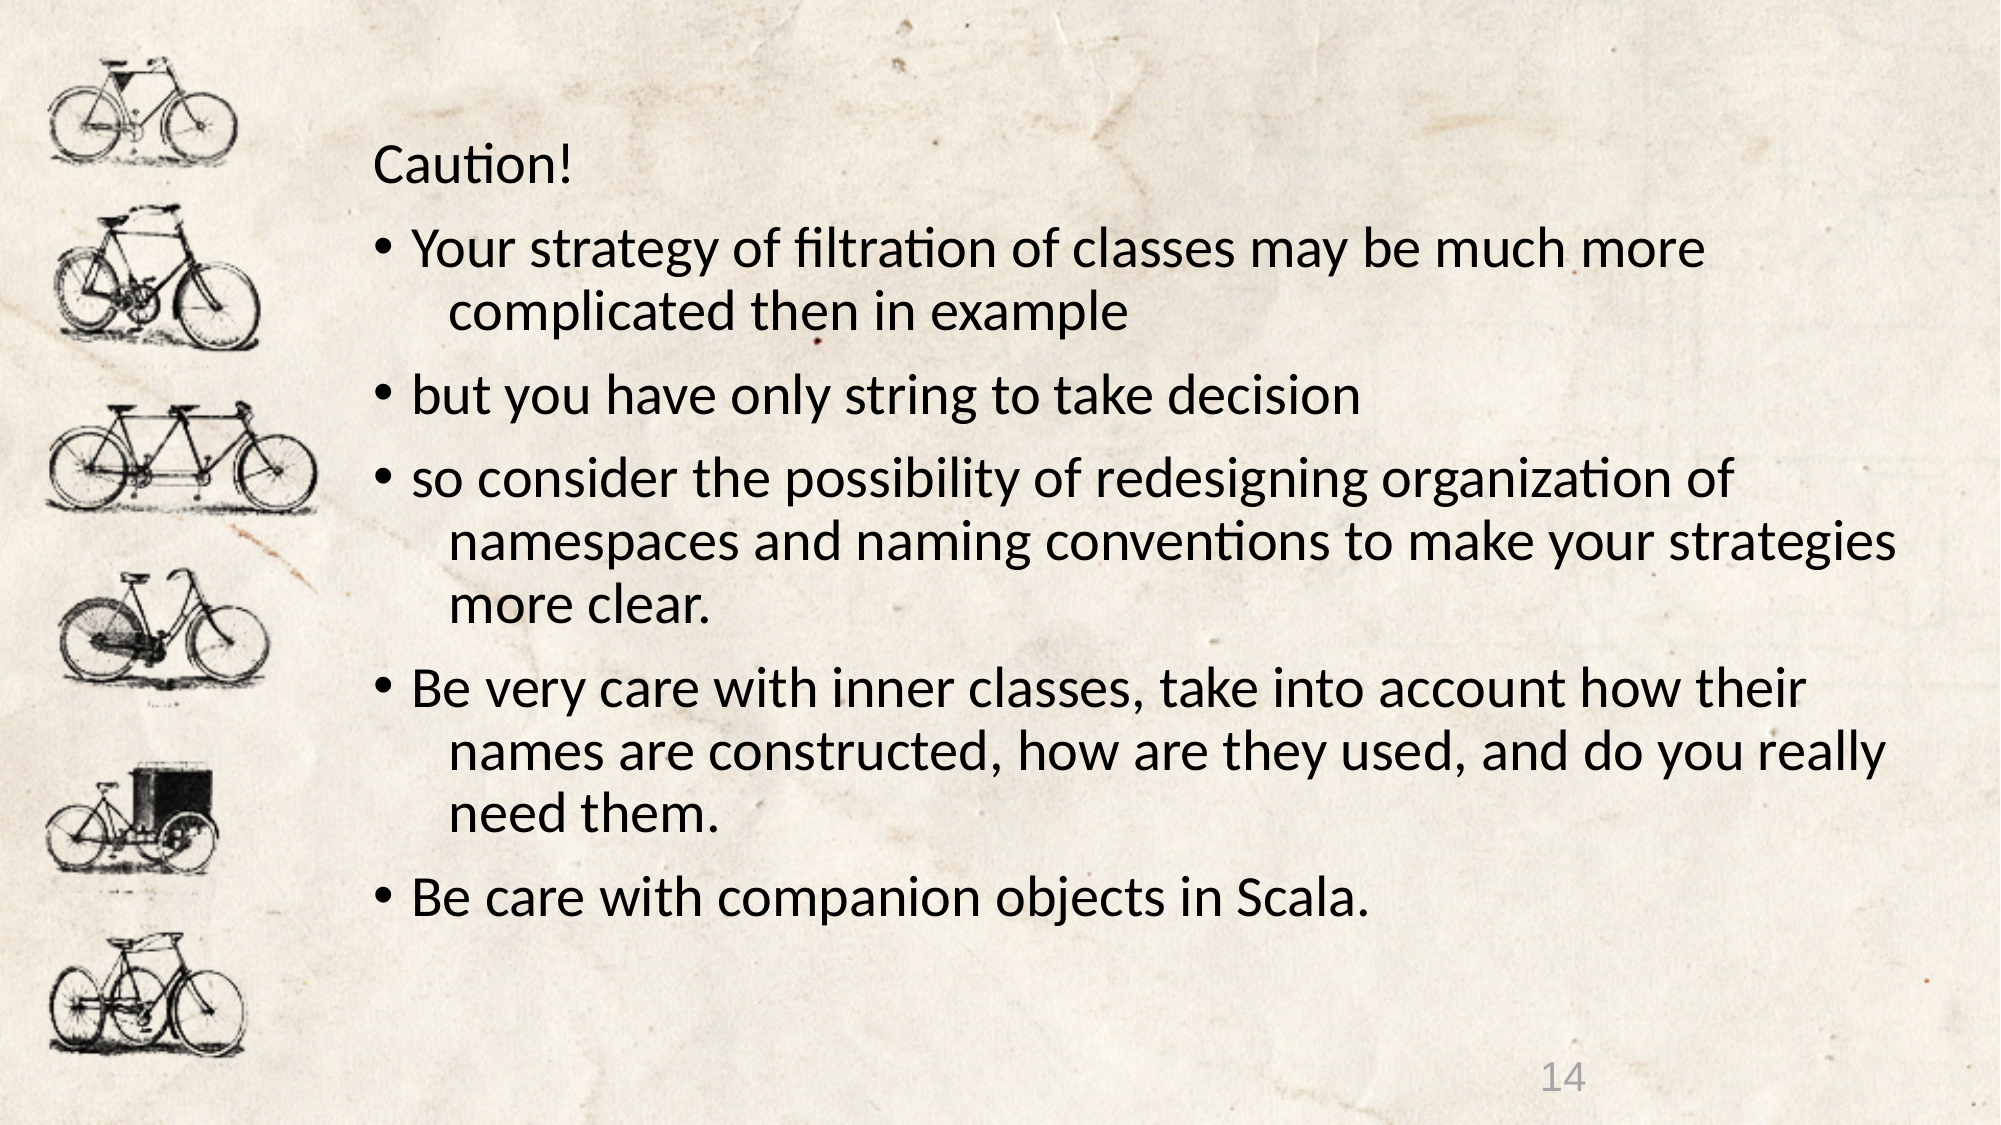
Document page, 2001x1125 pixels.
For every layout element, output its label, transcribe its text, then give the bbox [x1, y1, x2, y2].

list Caution! Your strategy of filtration of classes may be much more complicated then in example but you have only string to take decision so consider the possibility of redesigning organization of namespaces and naming conventions to make your strategies more clear. Be very care with inner classes, take into account how their names are constructed, how are they used, and do you really need them. Be care with companion objects in Scala. [358, 126, 1944, 1037]
text_box 14 [1524, 1042, 1975, 1103]
